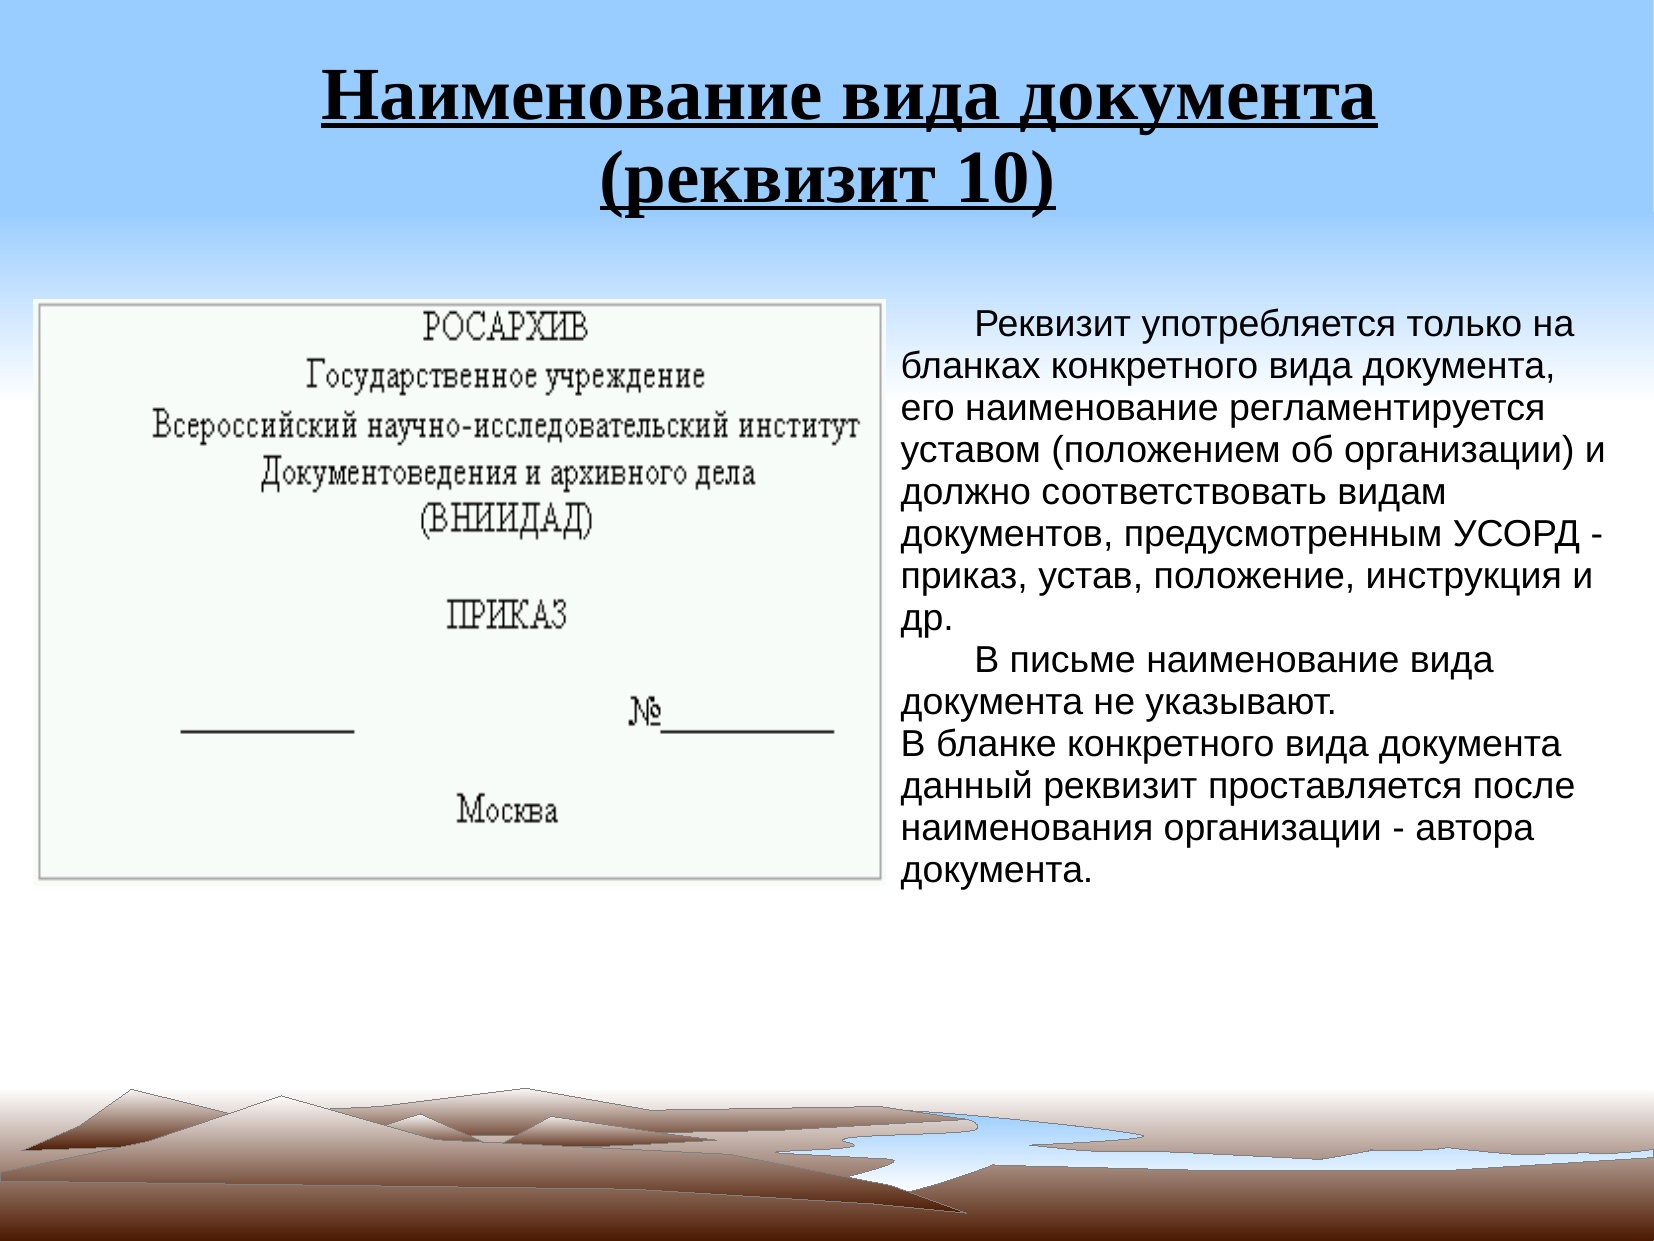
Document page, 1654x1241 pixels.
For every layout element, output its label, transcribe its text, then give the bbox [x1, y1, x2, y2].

text_box Реквизит употребляется только на бланках конкретного вида документа, его наименование регламентируется уставом (положением об организации) и должно соответствовать видам документов, предусмотренным УСОРД - приказ, устав, положение, инструкция и др. В письме наименование вида документа не указывают. В бланке конкретного вида документа данный реквизит проставляется после наименования организации - автора документа. [885, 295, 1625, 1152]
picture [33, 299, 885, 886]
title Наименование вида документа (реквизит 10) [121, 41, 1534, 229]
